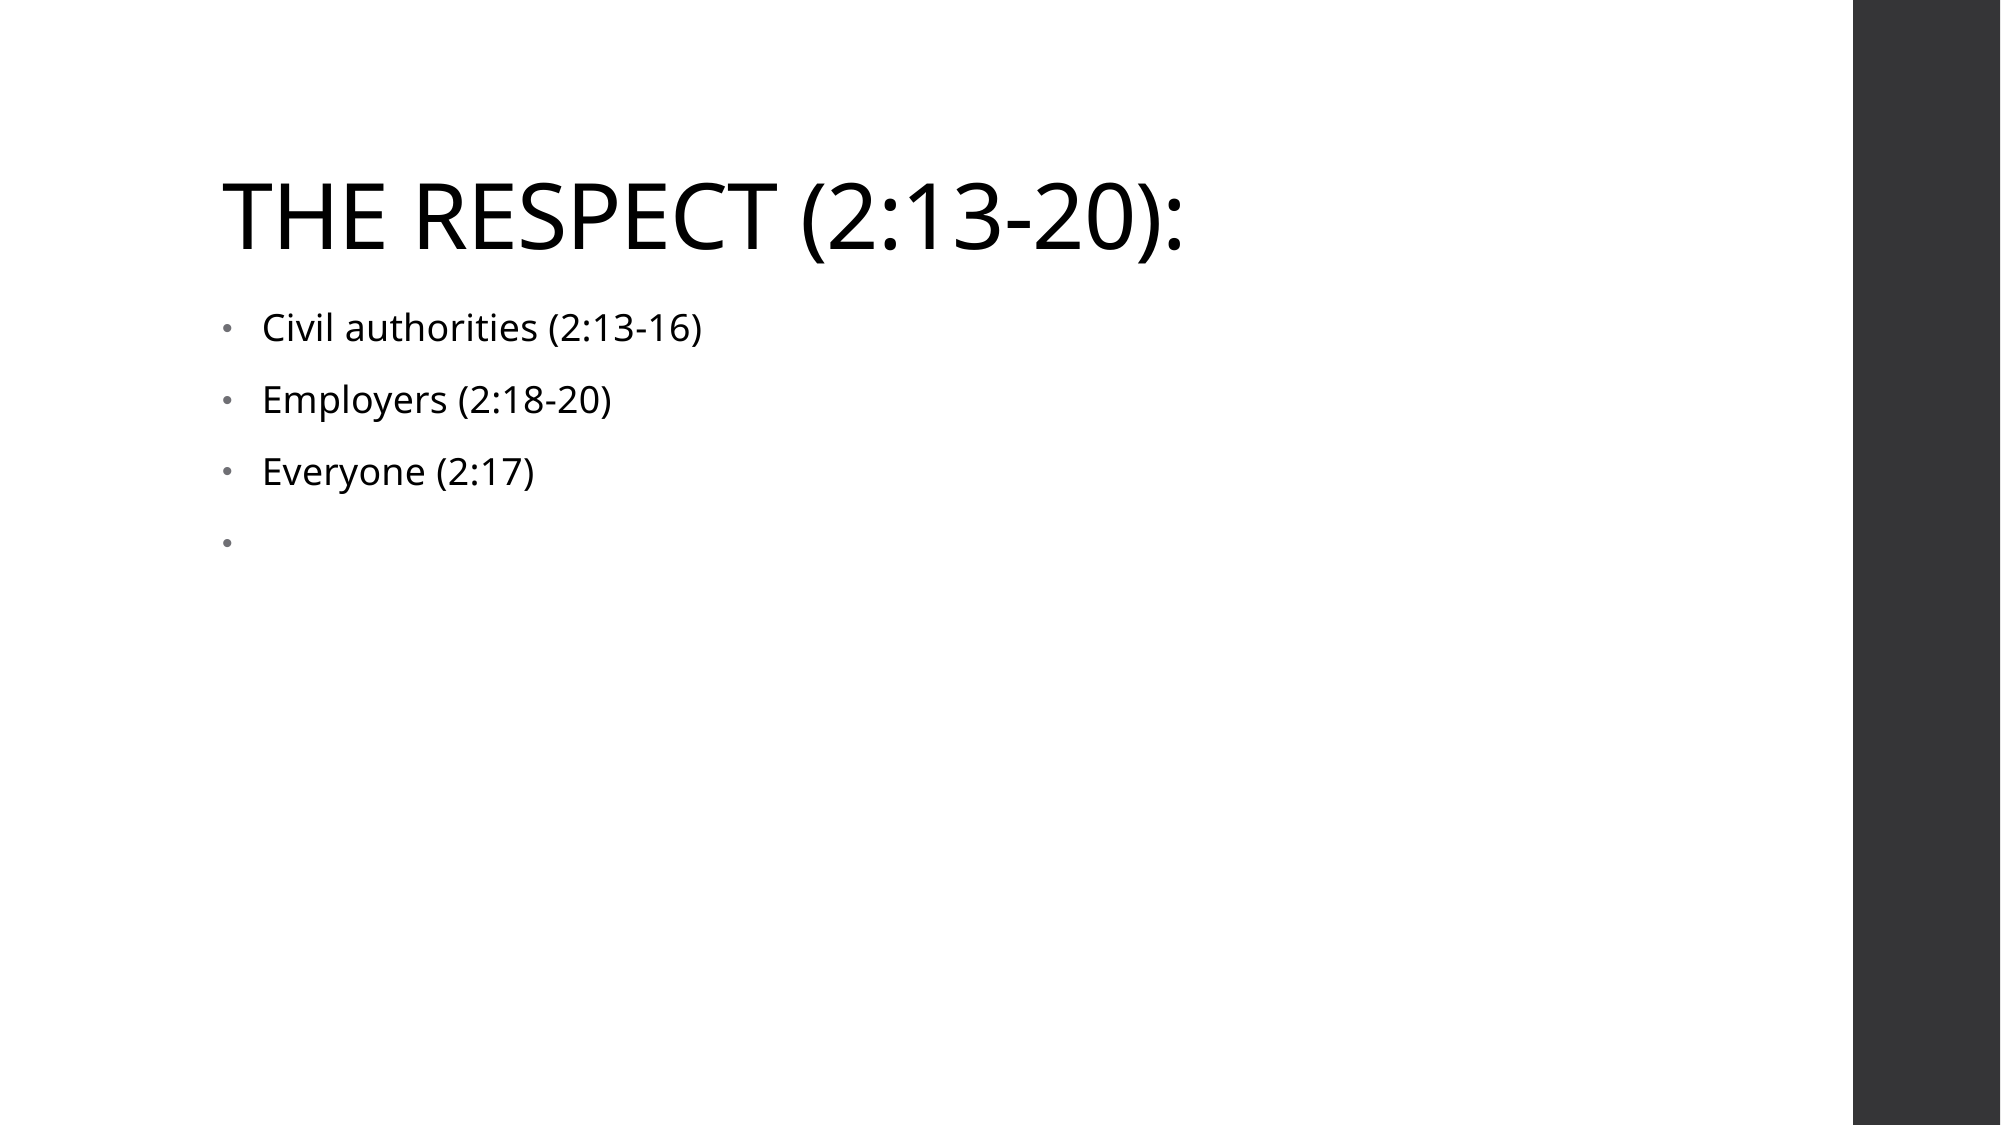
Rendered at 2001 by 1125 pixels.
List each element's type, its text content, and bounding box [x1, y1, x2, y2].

title THE RESPECT (2:13-20): [206, 60, 1797, 278]
list Civil authorities (2:13-16) Employers (2:18-20) Everyone (2:17) [206, 299, 1617, 1014]
